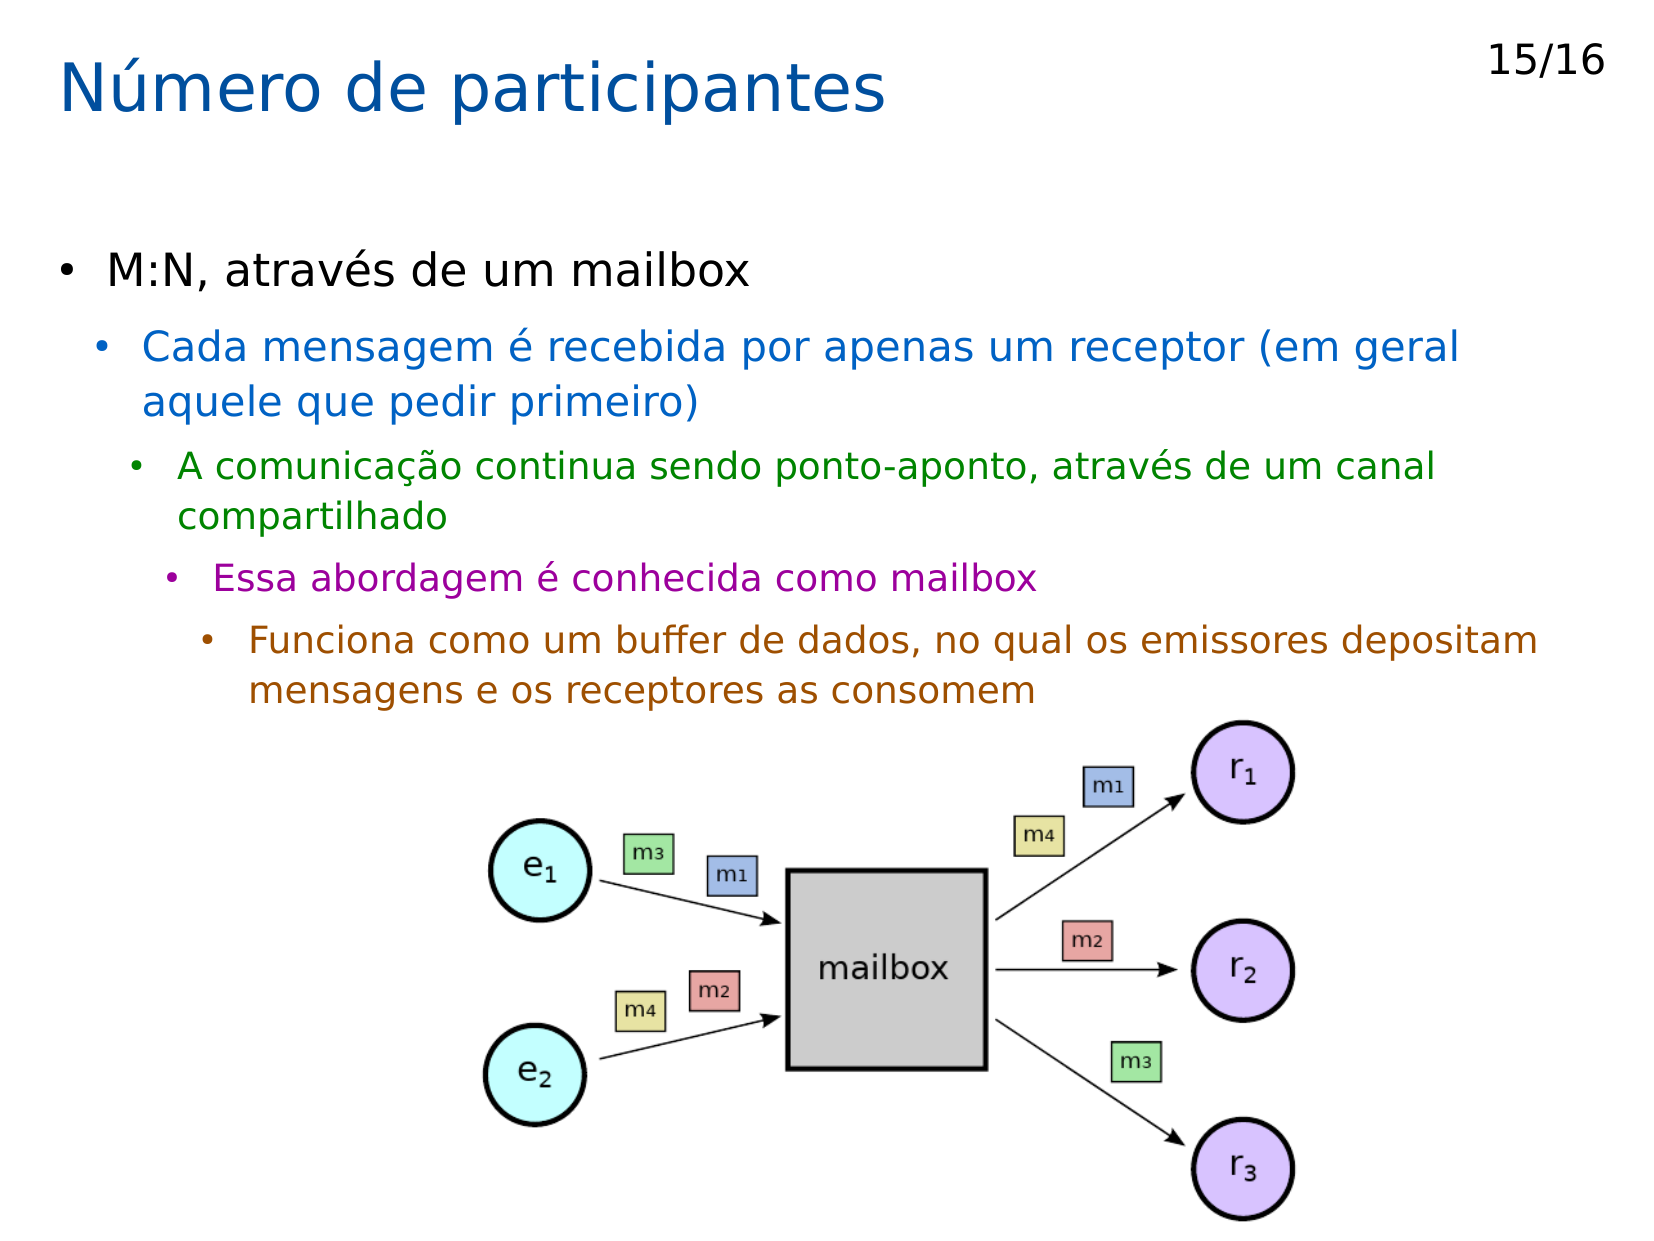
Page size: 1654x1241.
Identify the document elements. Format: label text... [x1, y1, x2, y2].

title Número de participantes [59, 29, 1459, 148]
picture [478, 714, 1299, 1224]
list M:N, através de um mailbox Cada mensagem é recebida por apenas um receptor (em geral aquele que pedir primeiro) A comunicação continua sendo ponto-aponto, através de um canal compartilhado Essa abordagem é conhecida como mailbox Funciona como um buffer de dados, no qual os emissores depositam mensagens e os receptores as consomem [59, 236, 1595, 1211]
